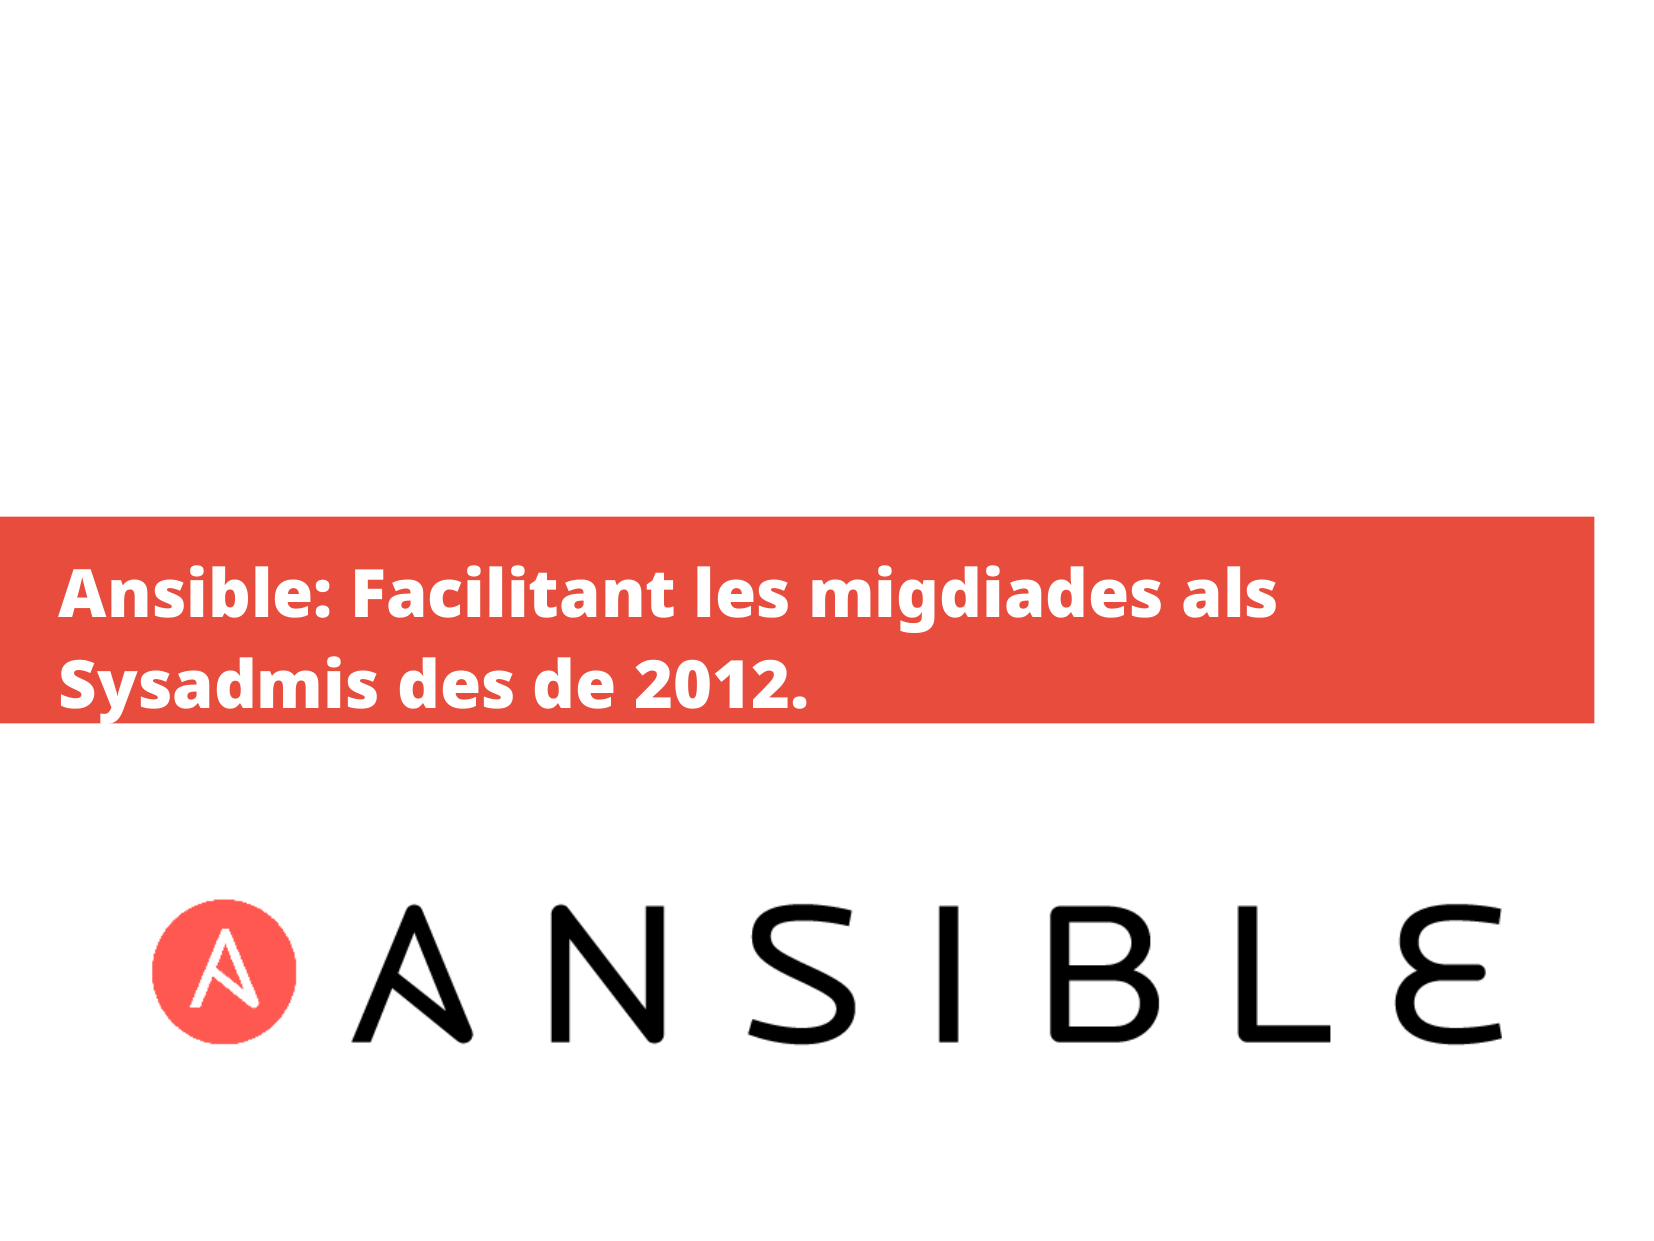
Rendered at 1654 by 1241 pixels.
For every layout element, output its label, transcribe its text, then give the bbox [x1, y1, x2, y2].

picture [74, 840, 1579, 1107]
title Ansible: Facilitant les migdiades als Sysadmis des de 2012. [59, 546, 1595, 694]
